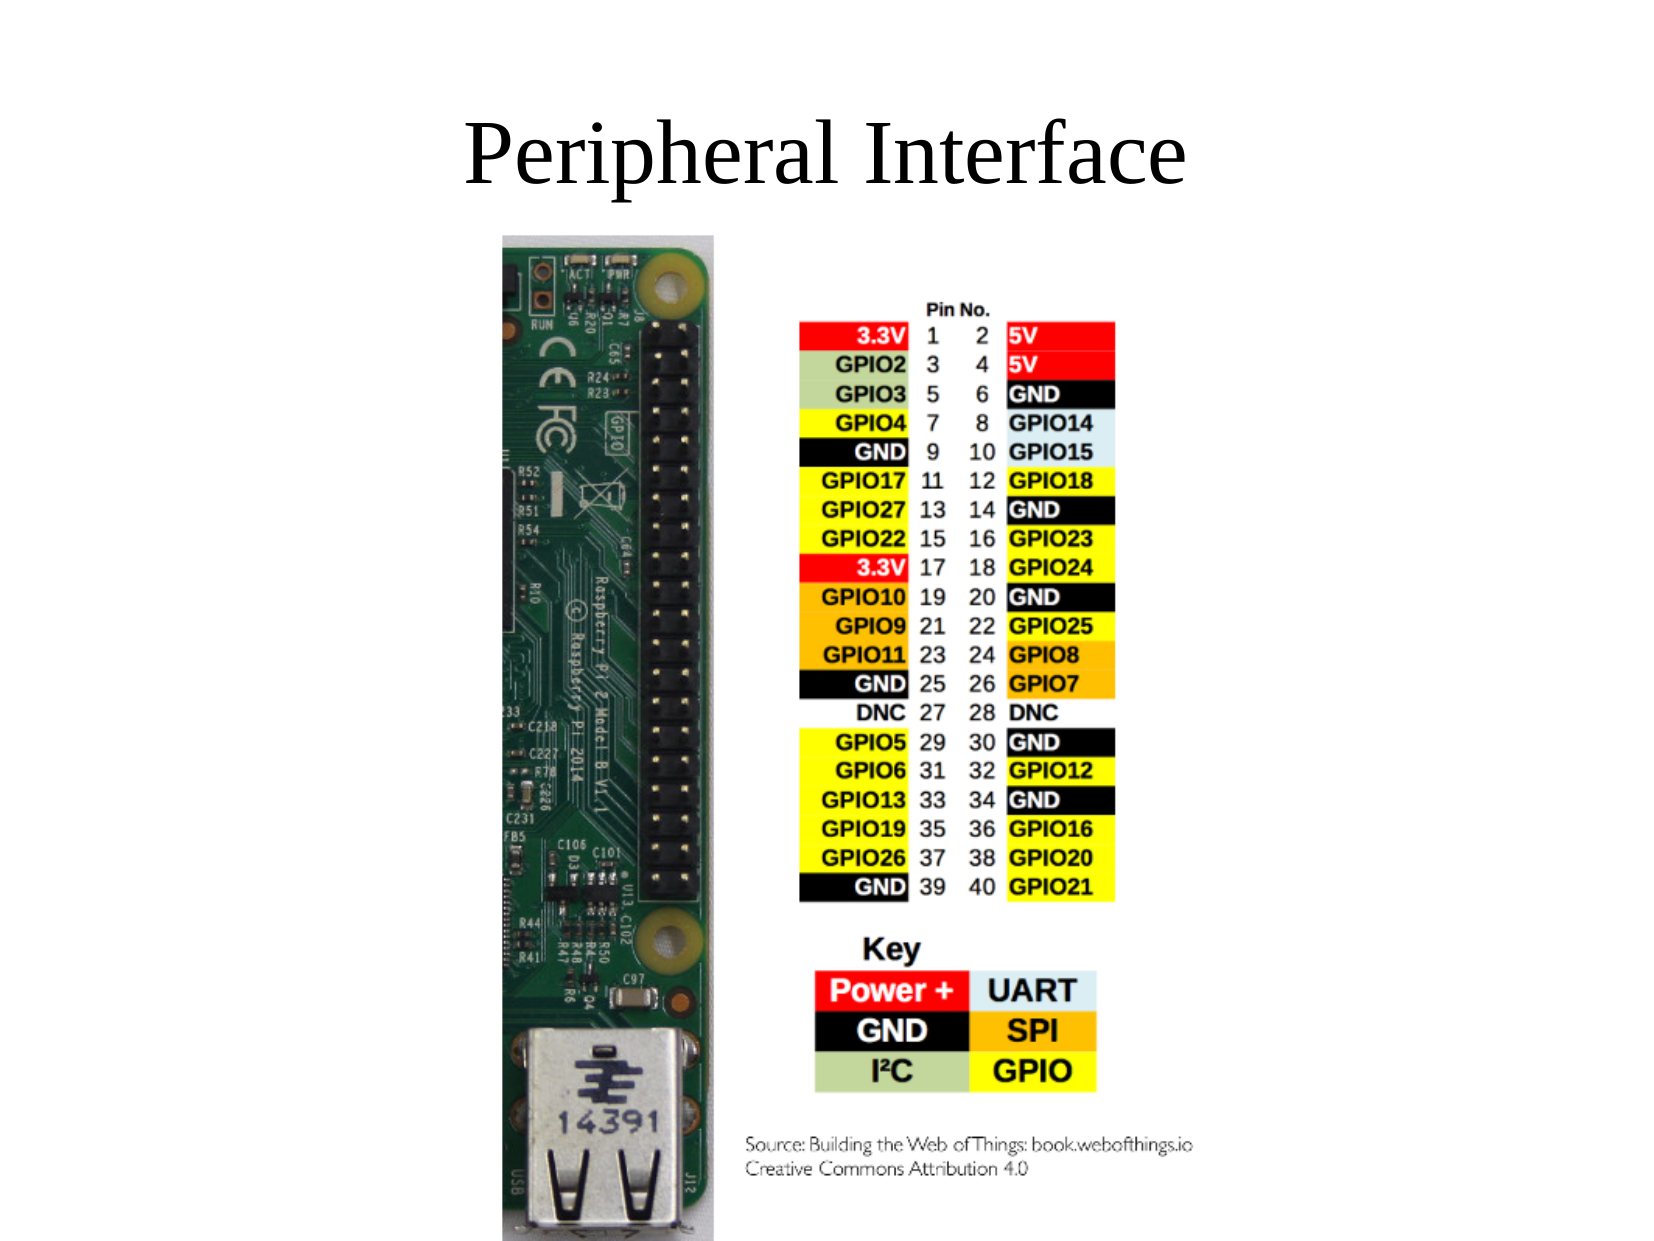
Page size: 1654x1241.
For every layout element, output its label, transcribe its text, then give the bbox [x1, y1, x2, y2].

picture [501, 234, 1229, 1241]
title Peripheral Interface [82, 49, 1571, 257]
